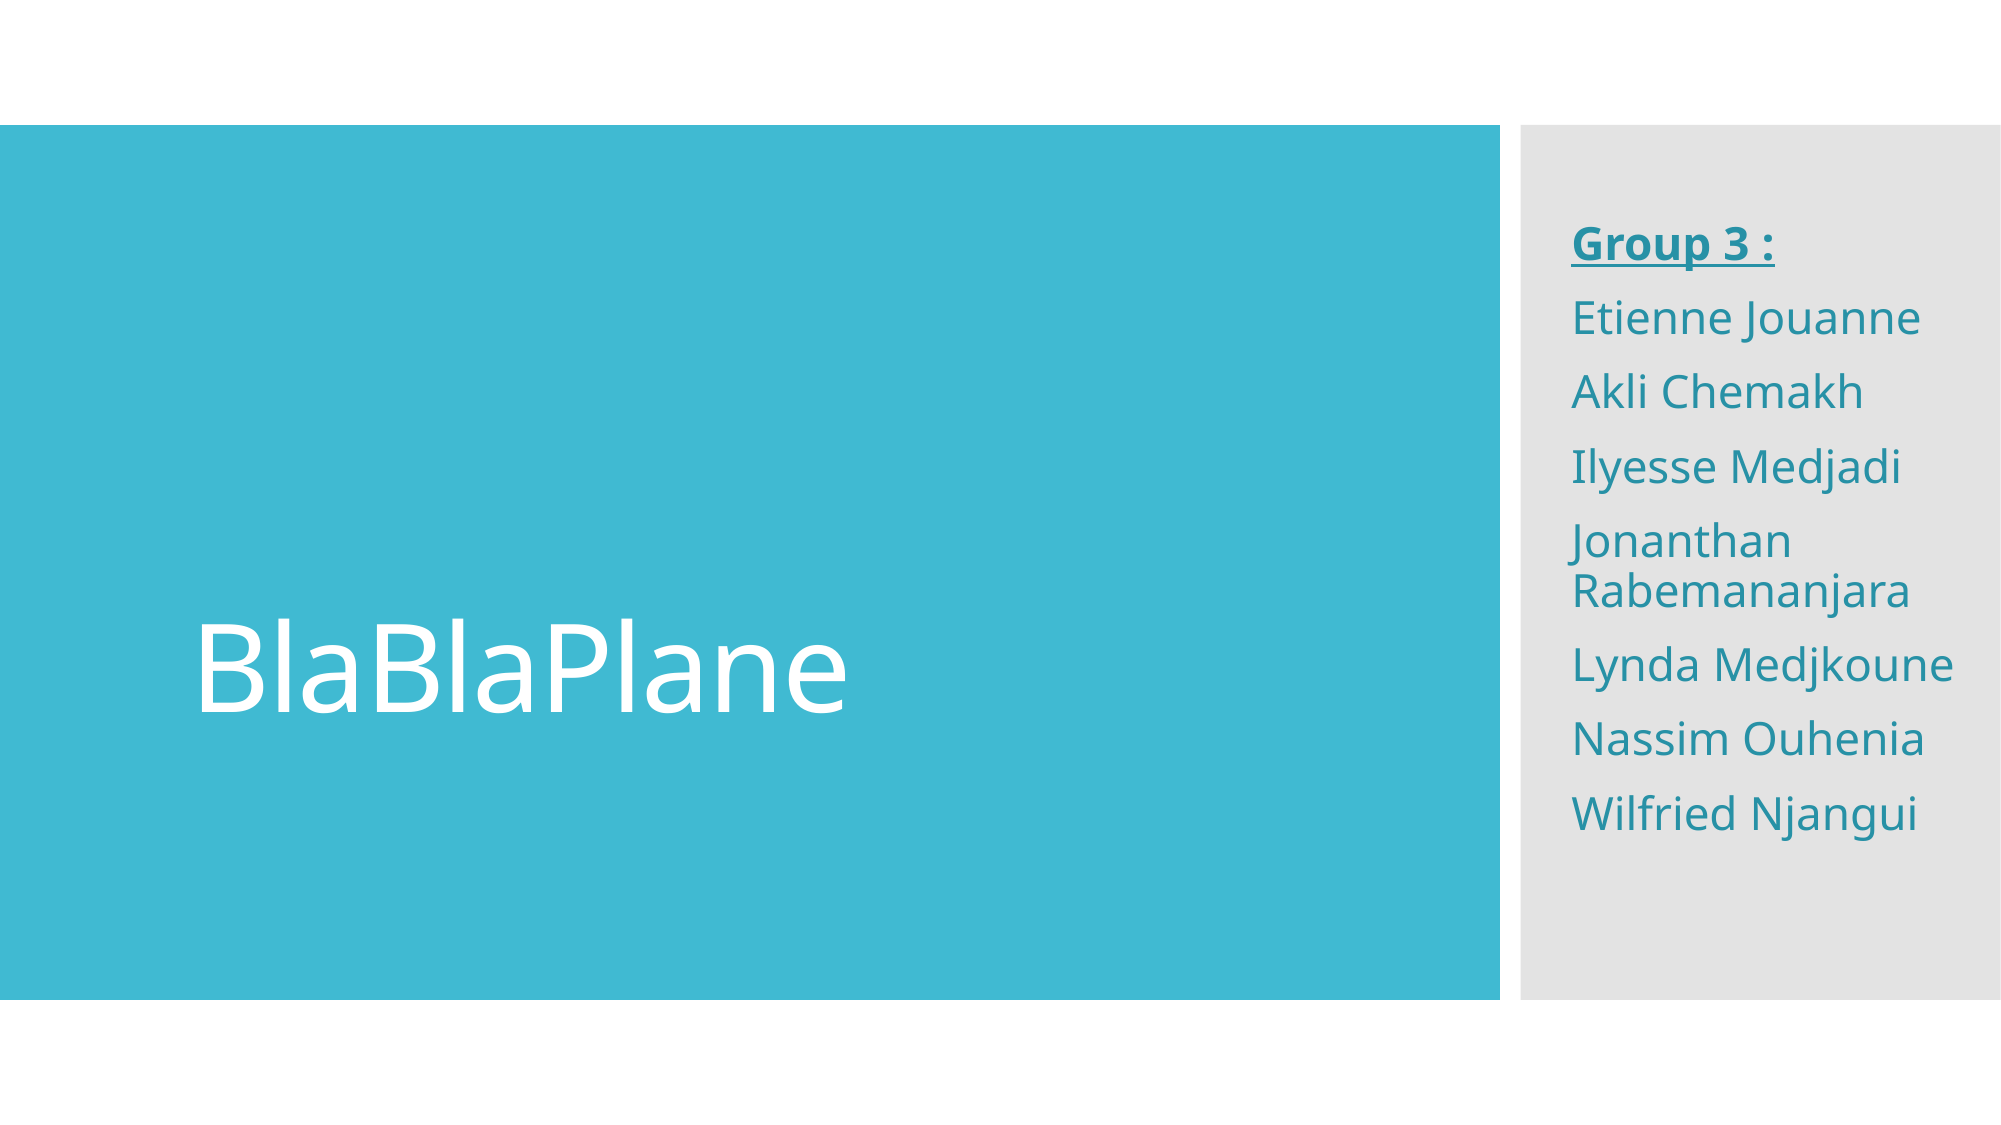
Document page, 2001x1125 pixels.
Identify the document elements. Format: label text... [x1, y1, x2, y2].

subtitle Group 3 : Etienne Jouanne Akli Chemakh Ilyesse Medjadi Jonanthan Rabemananjara Lynda Medjkoune Nassim Ouhenia Wilfried Njangui [1556, 213, 1976, 961]
title BlaBlaPlane [175, 213, 1376, 747]
